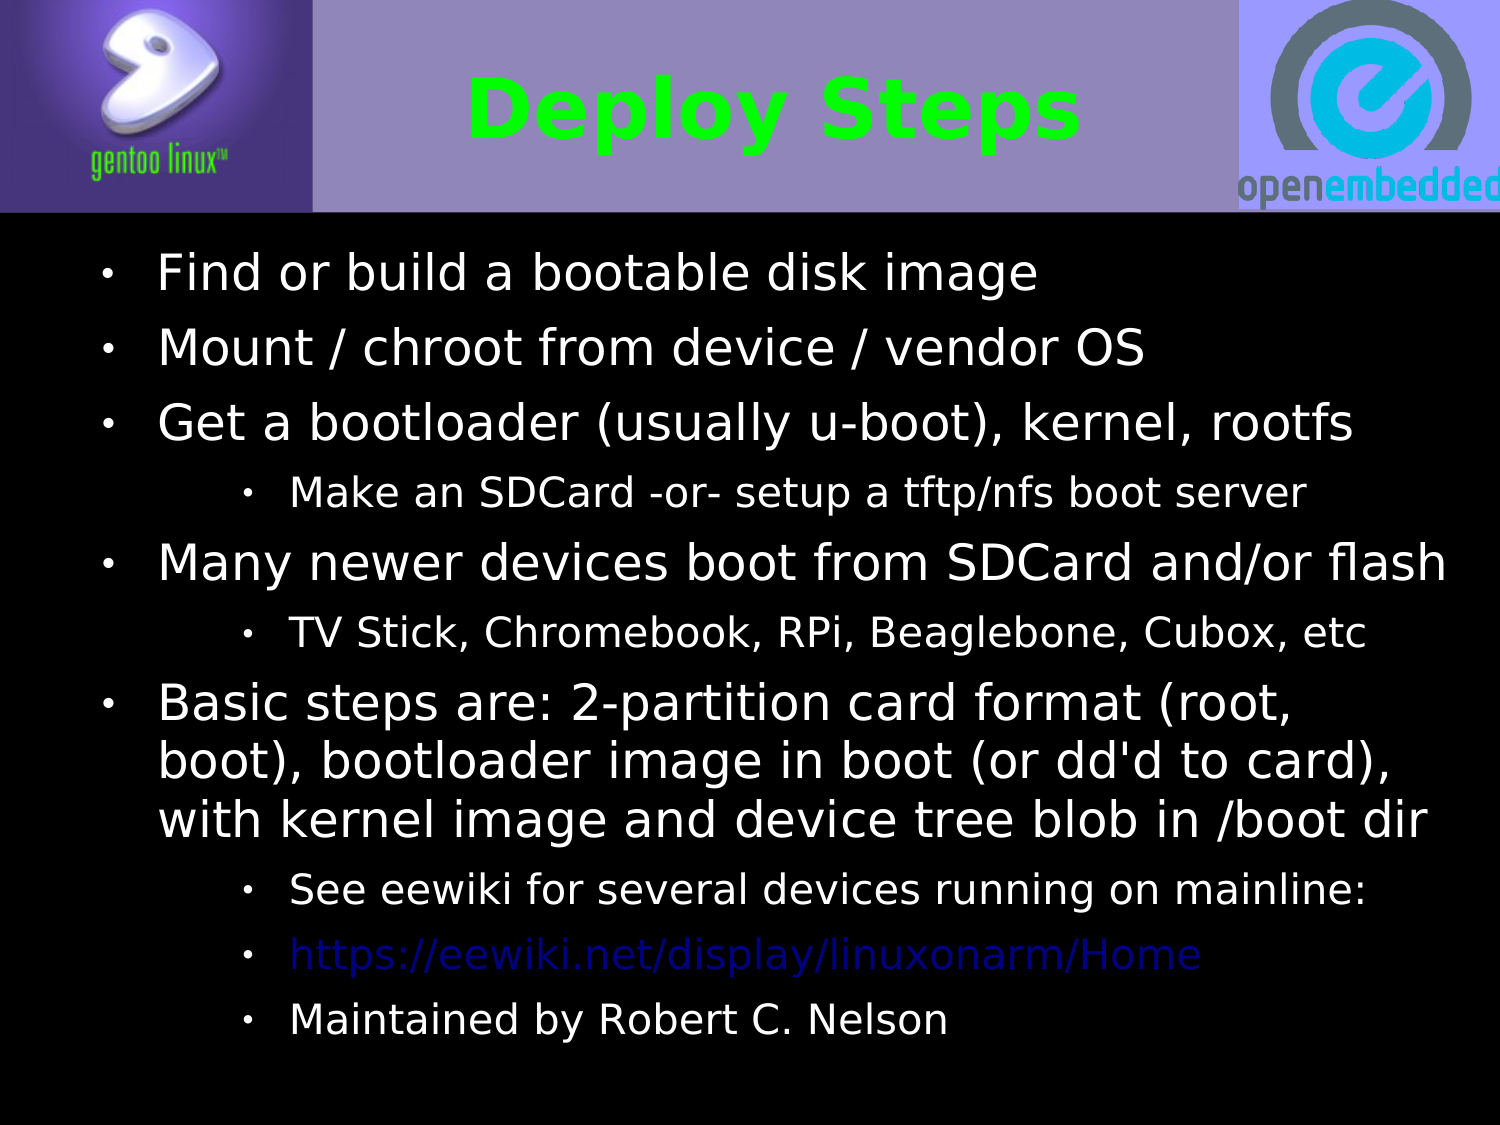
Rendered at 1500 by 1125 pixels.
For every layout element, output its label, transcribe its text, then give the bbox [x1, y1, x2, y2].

picture [0, 0, 302, 184]
picture [1238, 0, 1500, 210]
list Find or build a bootable disk image Mount / chroot from device / vendor OS Get a bootloader (usually u-boot), kernel, rootfs Make an SDCard -or- setup a tftp/nfs boot server Many newer devices boot from SDCard and/or flash TV Stick, Chromebook, RPi, Beaglebone, Cubox, etc Basic steps are: 2-partition card format (root, boot), bootloader image in boot (or dd'd to card), with kernel image and device tree blob in /boot dir See eewiki for several devices running on mainline: https://eewiki.net/display/linuxonarm/Home Maintained by Robert C. Nelson [45, 244, 1456, 1045]
title Deploy Steps [319, 12, 1230, 201]
